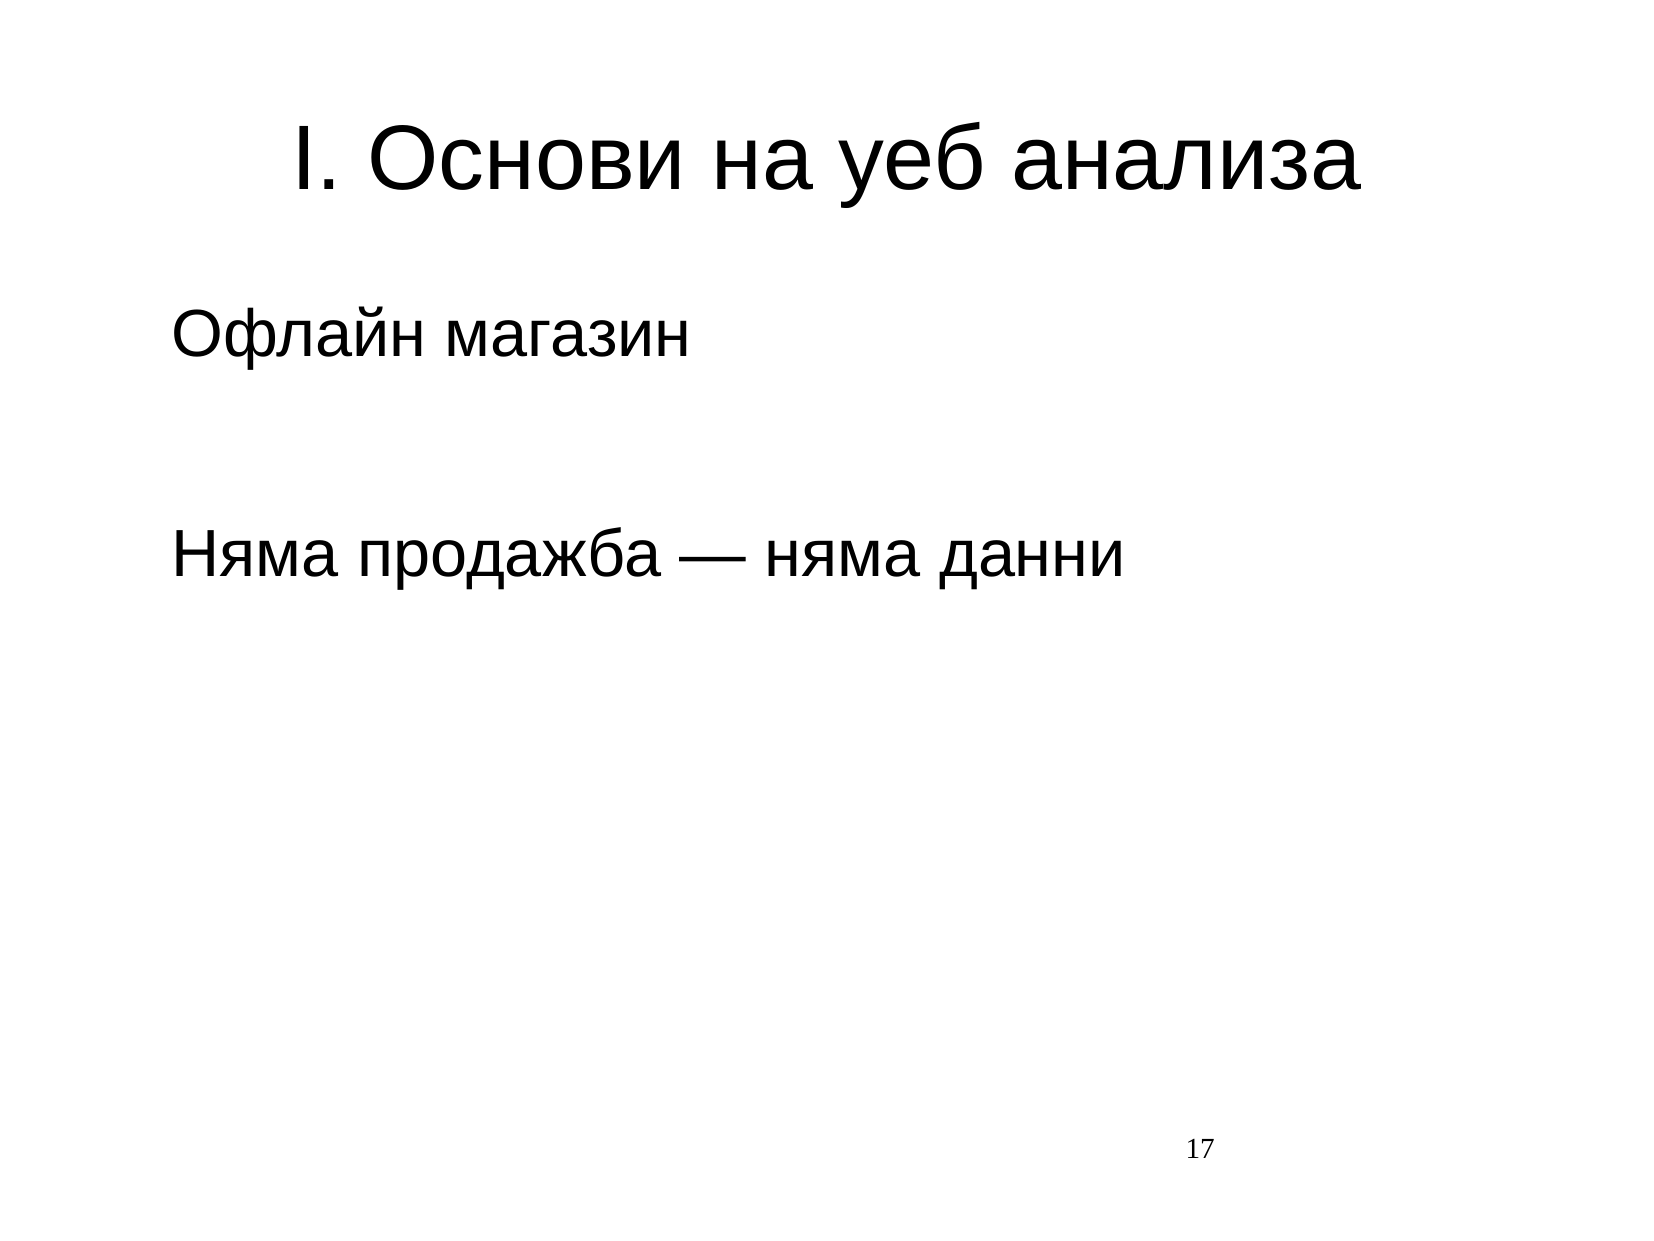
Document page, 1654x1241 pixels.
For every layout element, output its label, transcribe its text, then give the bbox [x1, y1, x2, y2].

list Офлайн магазин Няма продажба — няма данни [82, 290, 1571, 1109]
text_box [1185, 1129, 1571, 1216]
title I. Основи на уеб анализа [82, 49, 1571, 257]
